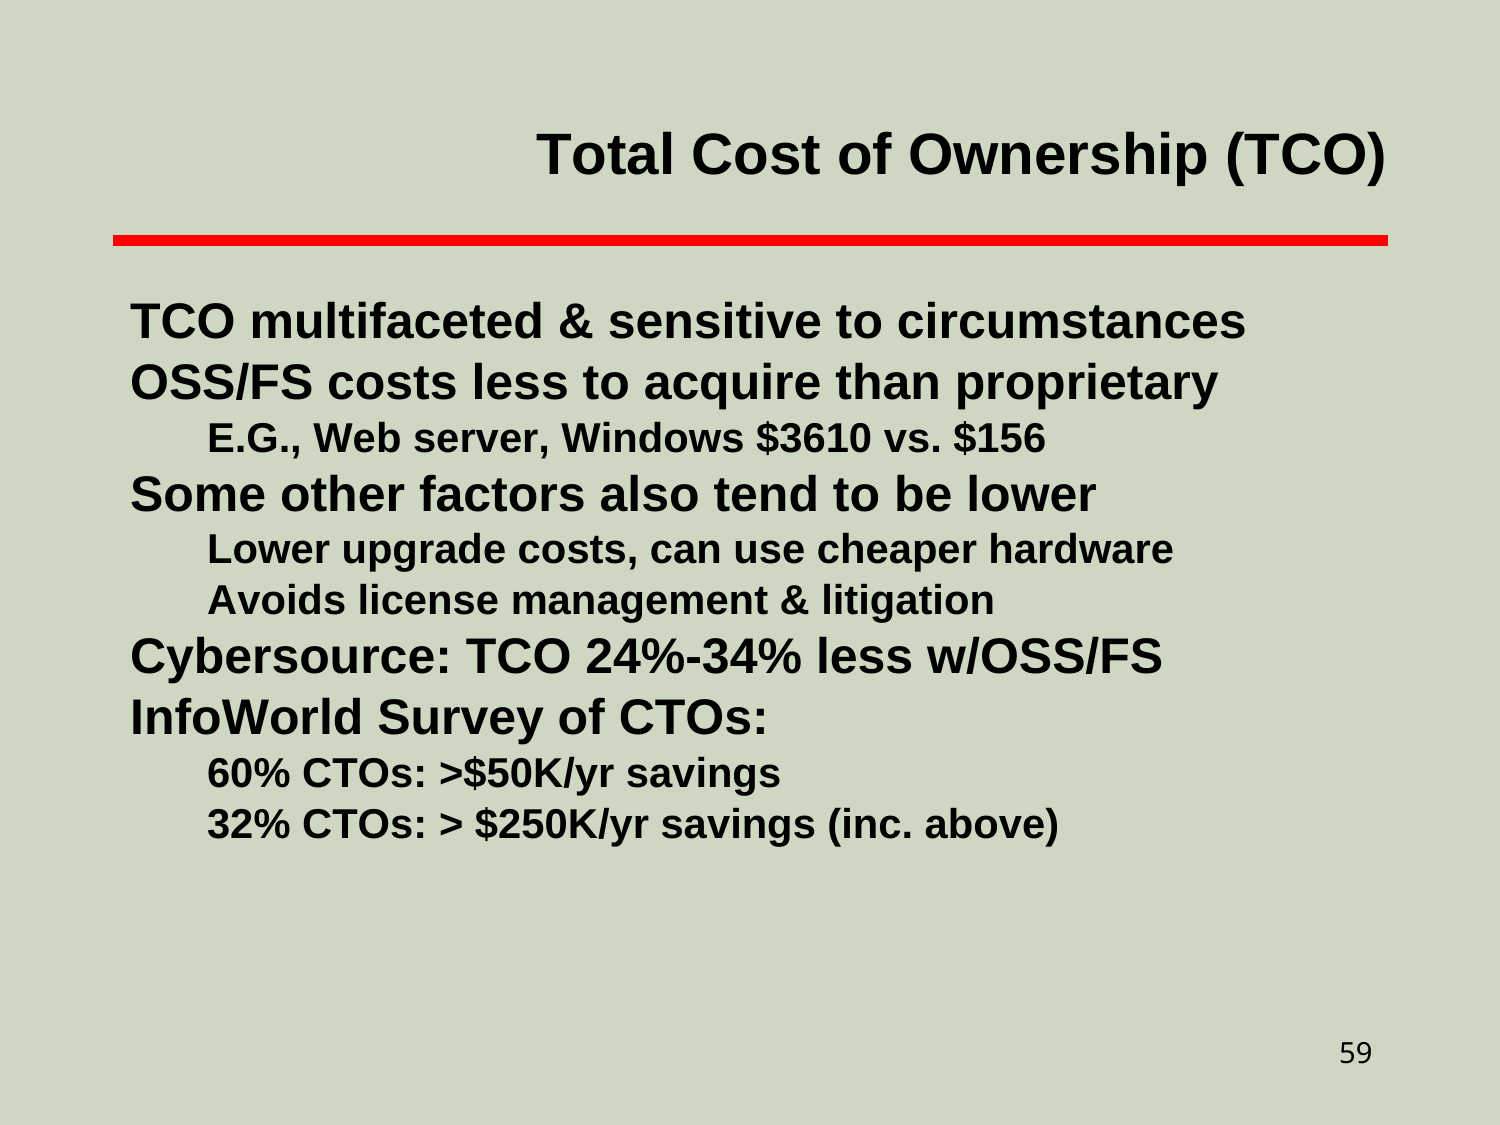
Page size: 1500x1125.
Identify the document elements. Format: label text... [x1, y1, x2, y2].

list TCO multifaceted & sensitive to circumstances OSS/FS costs less to acquire than proprietary E.G., Web server, Windows $3610 vs. $156 Some other factors also tend to be lower Lower upgrade costs, can use cheaper hardware Avoids license management & litigation Cybersource: TCO 24%-34% less w/OSS/FS InfoWorld Survey of CTOs: 60% CTOs: >$50K/yr savings 32% CTOs: > $250K/yr savings (inc. above) [112, 299, 1388, 1001]
title Total Cost of Ownership (TCO) [337, 85, 1388, 224]
